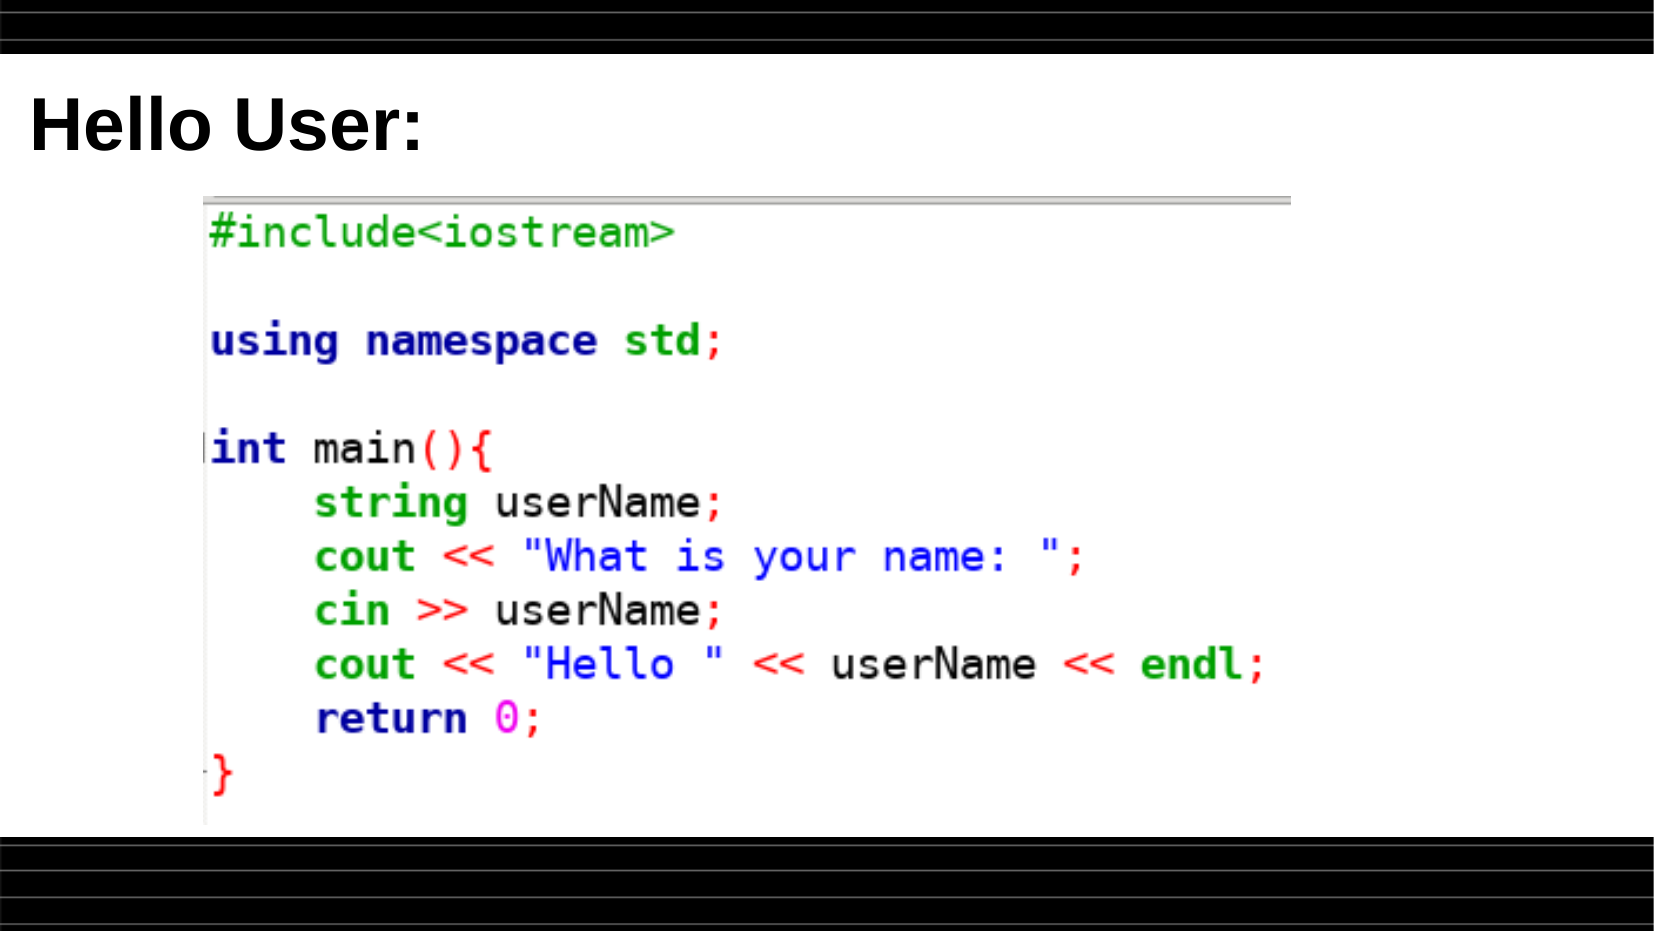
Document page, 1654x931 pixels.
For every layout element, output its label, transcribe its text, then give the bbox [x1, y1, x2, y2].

picture [0, 837, 1654, 931]
text_box Hello User: [15, 75, 1591, 174]
picture [0, 0, 1654, 54]
picture [203, 196, 1291, 826]
